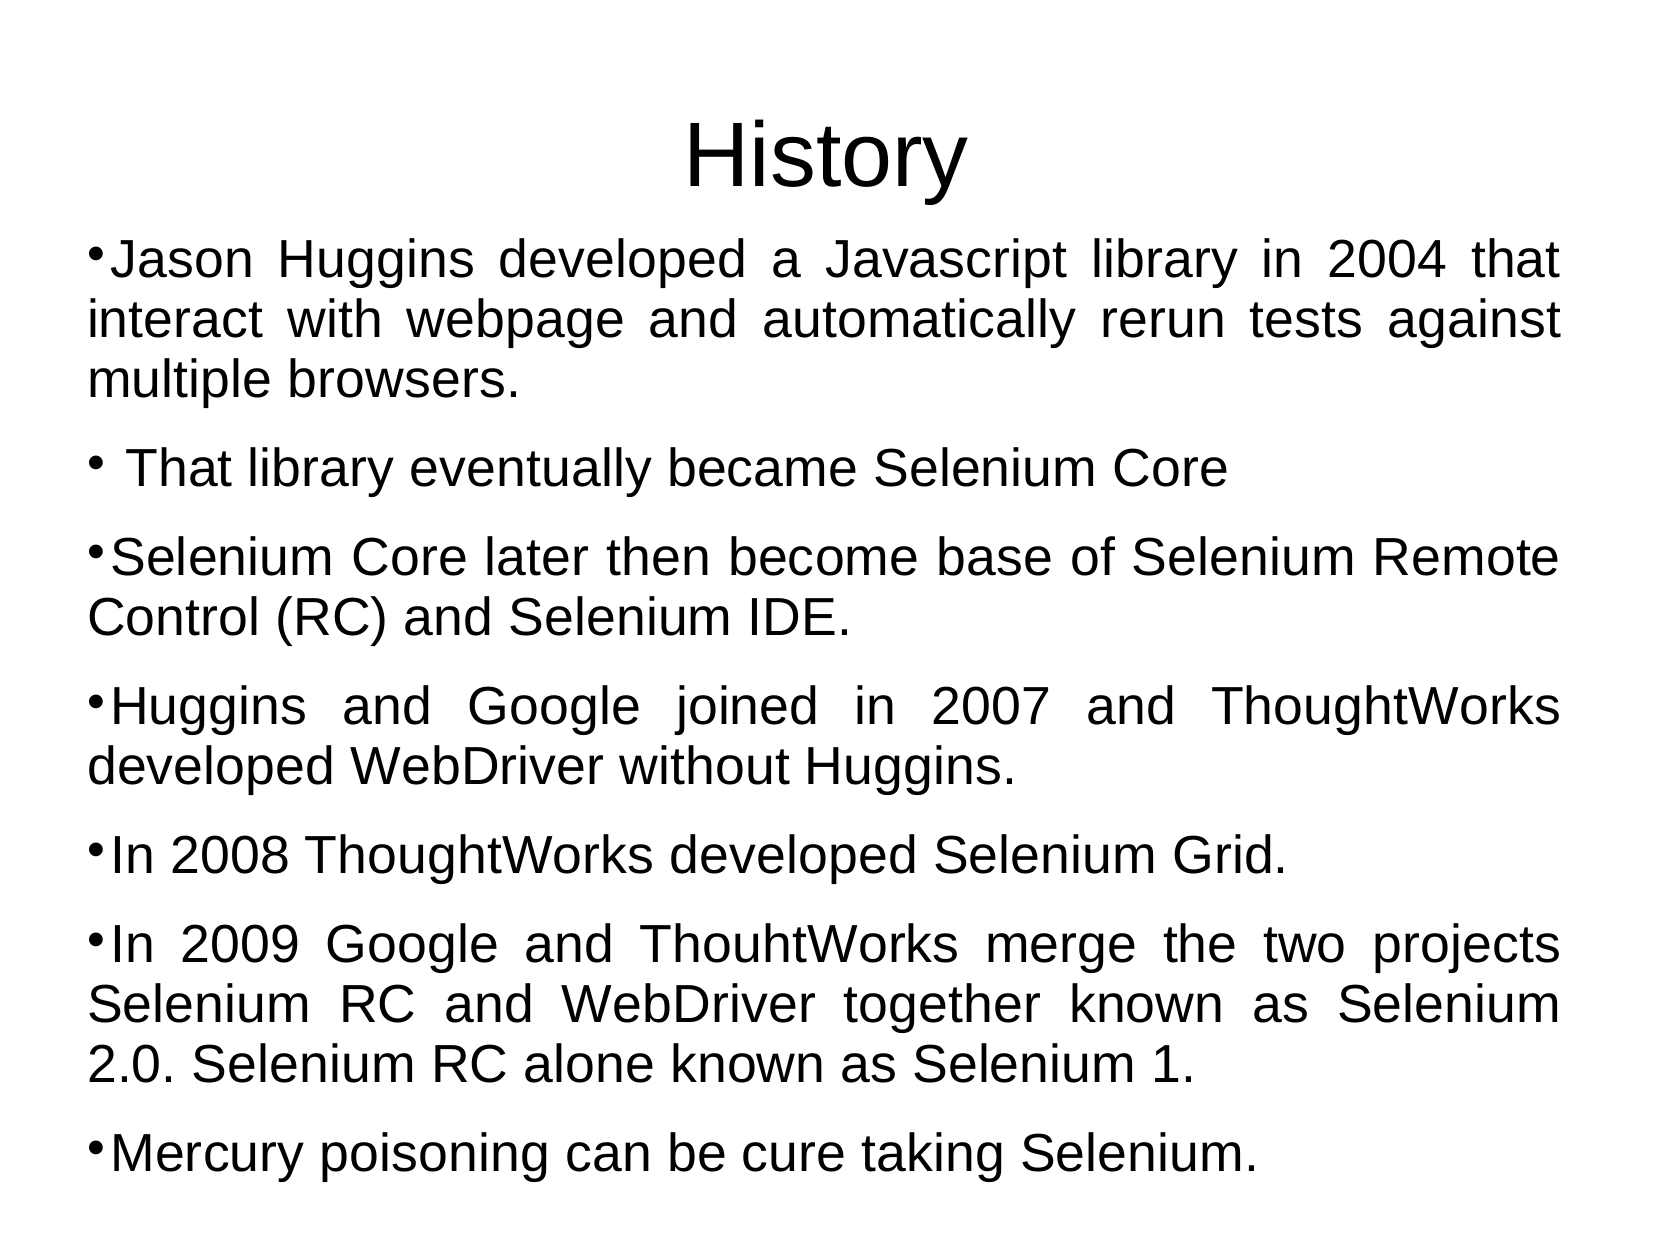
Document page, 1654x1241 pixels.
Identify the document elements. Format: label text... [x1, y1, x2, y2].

title History [82, 49, 1571, 257]
list Jason Huggins developed a Javascript library in 2004 that interact with webpage and automatically rerun tests against multiple browsers. That library eventually became Selenium Core Selenium Core later then become base of Selenium Remote Control (RC) and Selenium IDE. Huggins and Google joined in 2007 and ThoughtWorks developed WebDriver without Huggins. In 2008 ThoughtWorks developed Selenium Grid. In 2009 Google and ThouhtWorks merge the two projects Selenium RC and WebDriver together known as Selenium 2.0. Selenium RC alone known as Selenium 1. Mercury poisoning can be cure taking Selenium. [86, 225, 1576, 1193]
